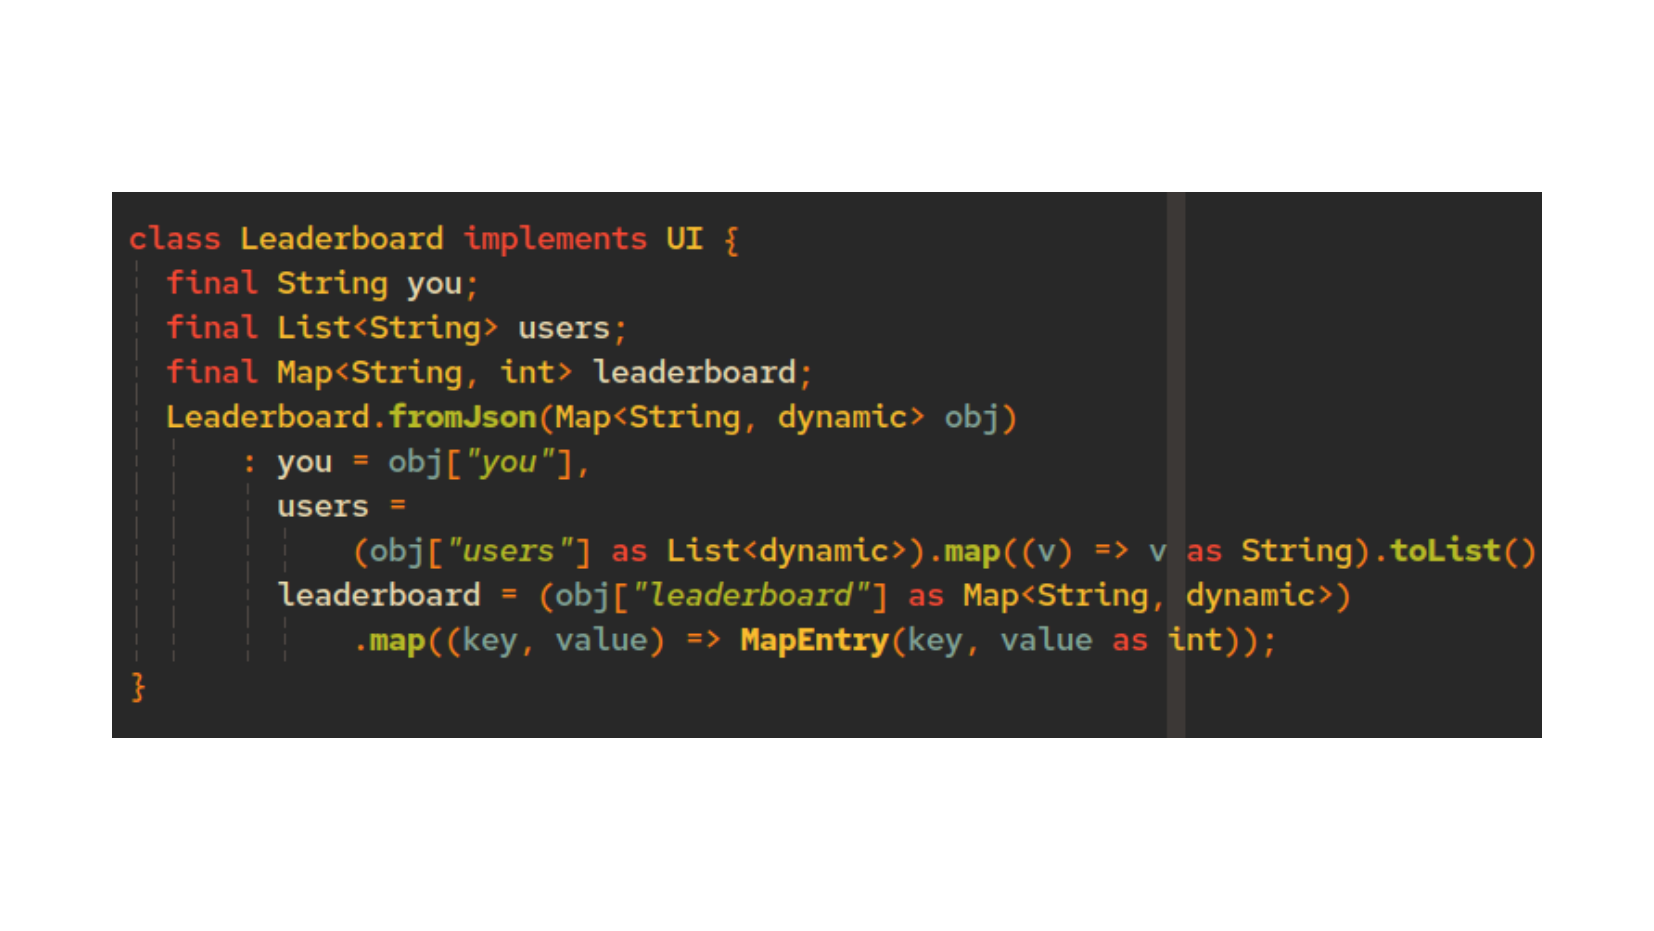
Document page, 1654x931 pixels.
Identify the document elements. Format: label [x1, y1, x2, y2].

picture [112, 192, 1542, 738]
